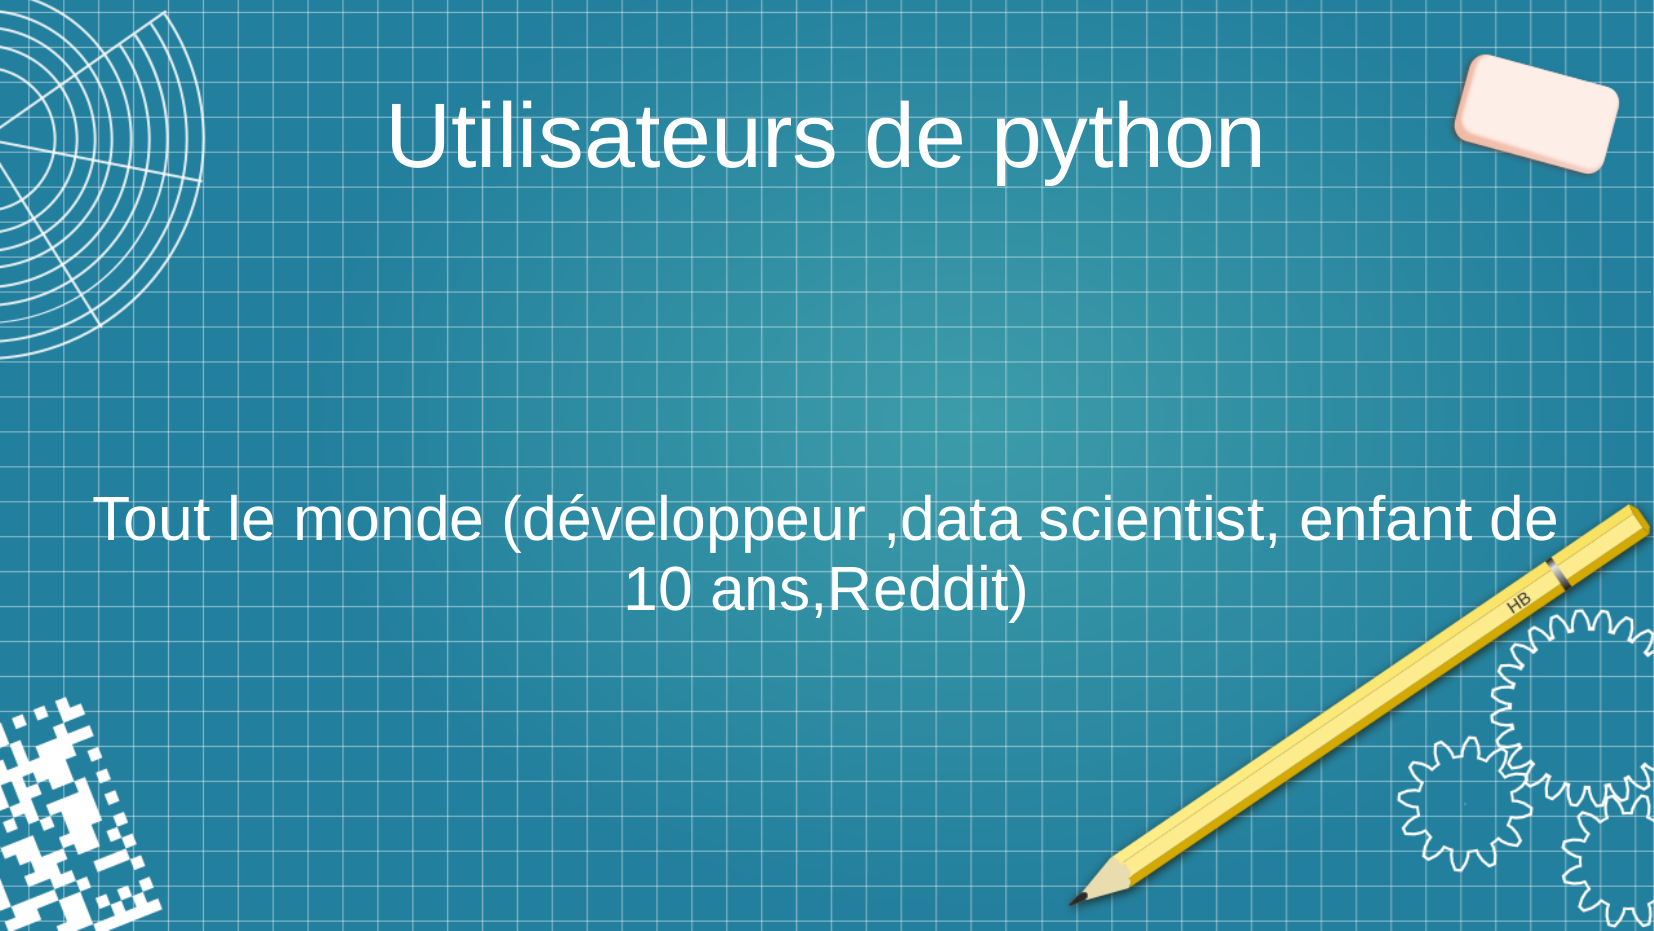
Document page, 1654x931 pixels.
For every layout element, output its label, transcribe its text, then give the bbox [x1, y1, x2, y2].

title Utilisateurs de python [82, 29, 1571, 243]
subtitle Tout le monde (développeur ,data scientist, enfant de 10 ans,Reddit) [82, 265, 1571, 842]
picture [0, 0, 1654, 931]
